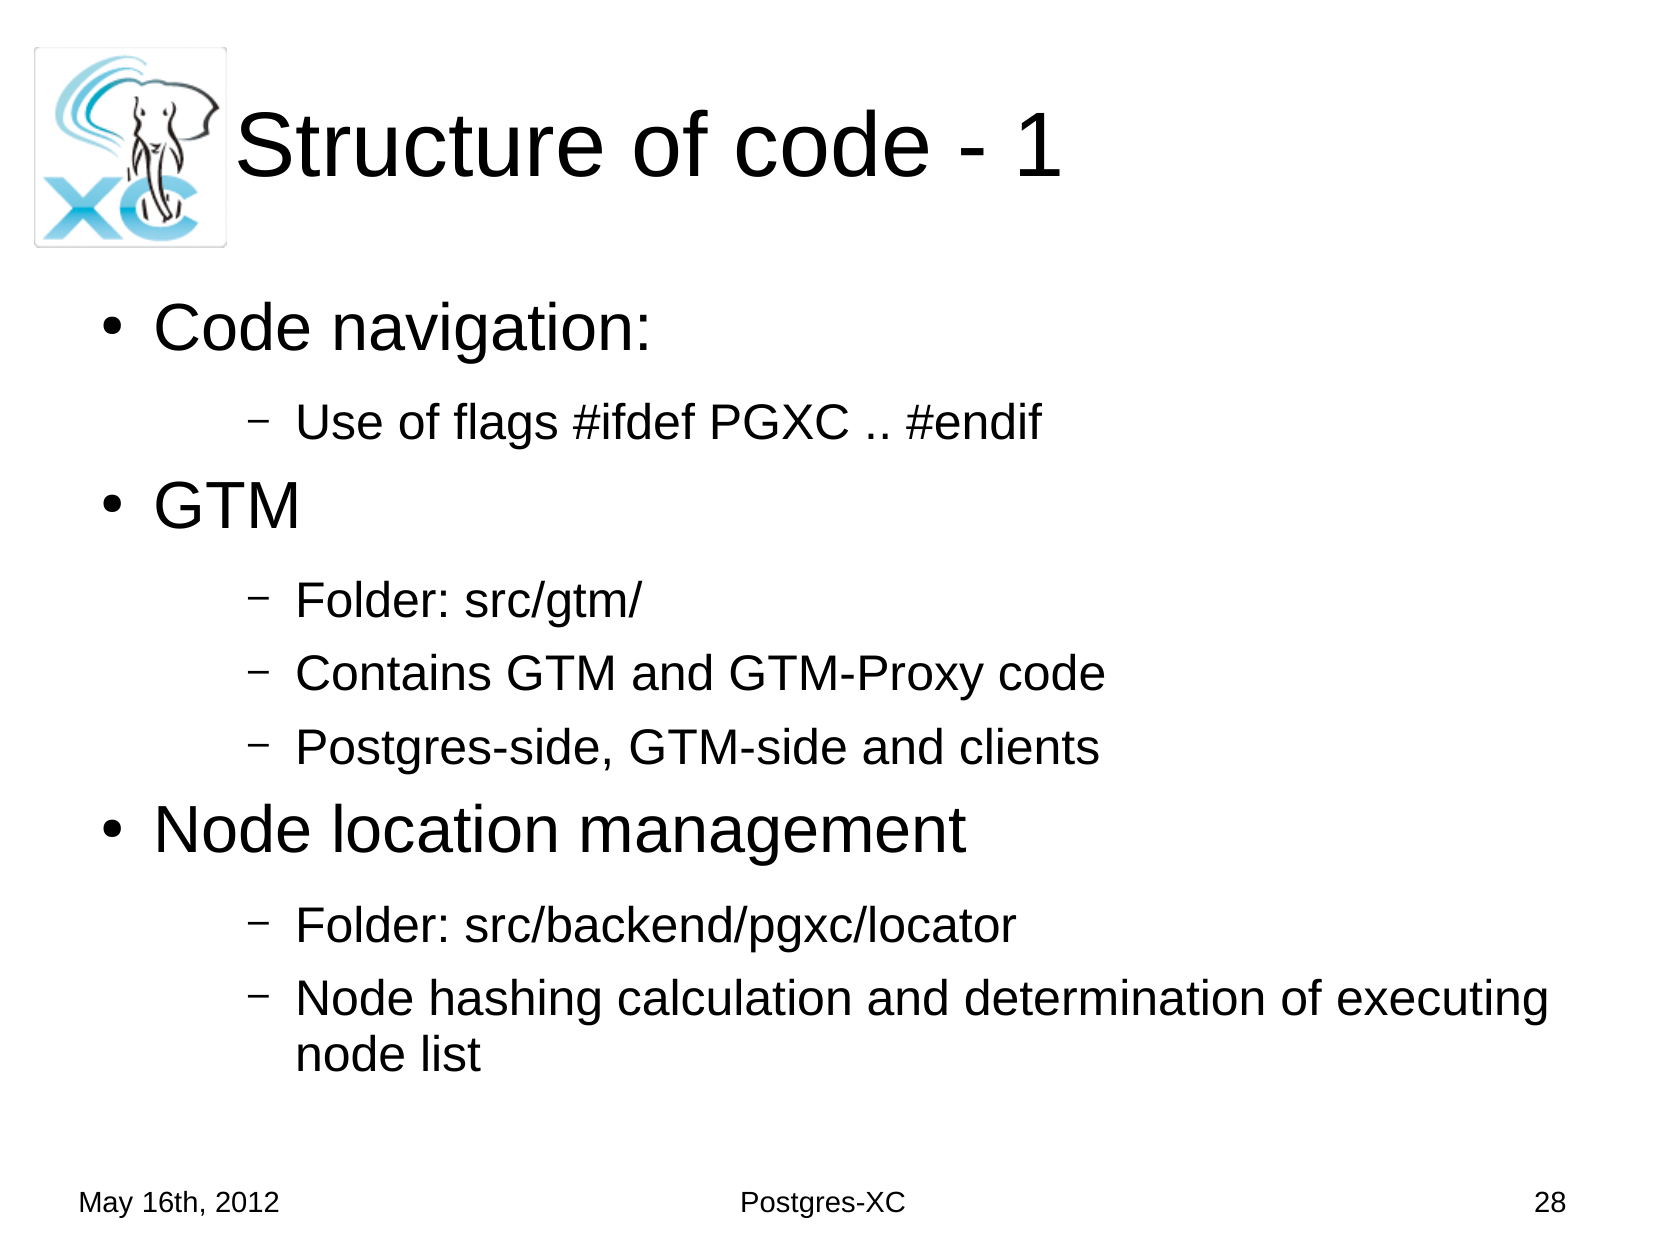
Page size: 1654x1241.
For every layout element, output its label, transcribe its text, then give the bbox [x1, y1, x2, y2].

list Code navigation: Use of flags #ifdef PGXC .. #endif GTM Folder: src/gtm/ Contains GTM and GTM-Proxy code Postgres-side, GTM-side and clients Node location management Folder: src/backend/pgxc/locator Node hashing calculation and determination of executing node list [82, 290, 1571, 1161]
title Structure of code - 1 [234, 40, 1599, 248]
picture [34, 47, 227, 248]
